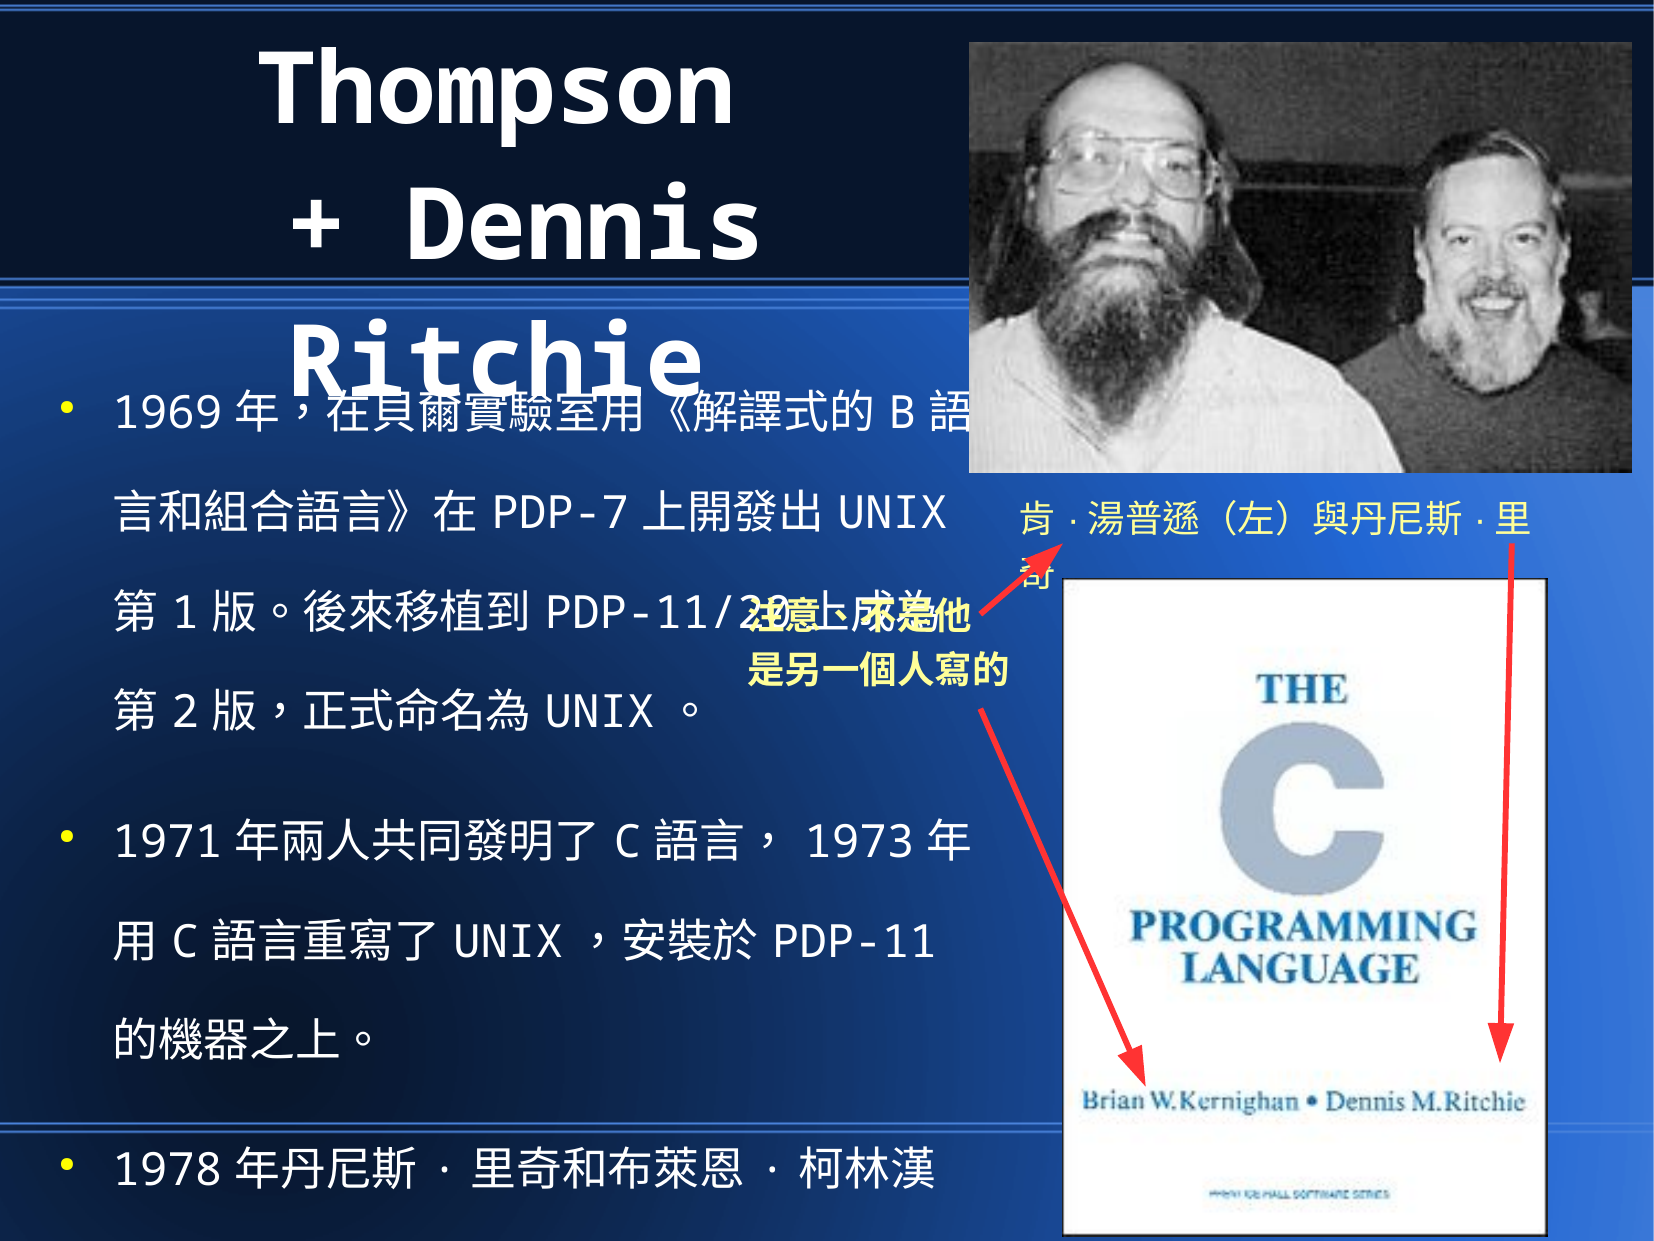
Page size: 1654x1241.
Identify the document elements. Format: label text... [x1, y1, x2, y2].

list 1969年，在貝爾實驗室用《解譯式的B語言和組合語言》在PDP-7上開發出UNIX第1版。後來移植到PDP-11/20上成為第2版，正式命名為UNIX。 1971年兩人共同發明了C語言，1973年用C語言重寫了UNIX，安裝於PDP-11的機器之上。 1978年丹尼斯·里奇和布萊恩·柯林漢出版了《The C Programming Language》。 [41, 342, 981, 1212]
picture [0, 0, 1654, 1241]
text_box 注意、不是他 是另一個人寫的 [732, 578, 1052, 829]
text_box 肯·湯普遜（左）與丹尼斯·里奇 [1003, 481, 1582, 544]
title 1983 Ken Thompson + Dennis Ritchie [35, 32, 957, 273]
